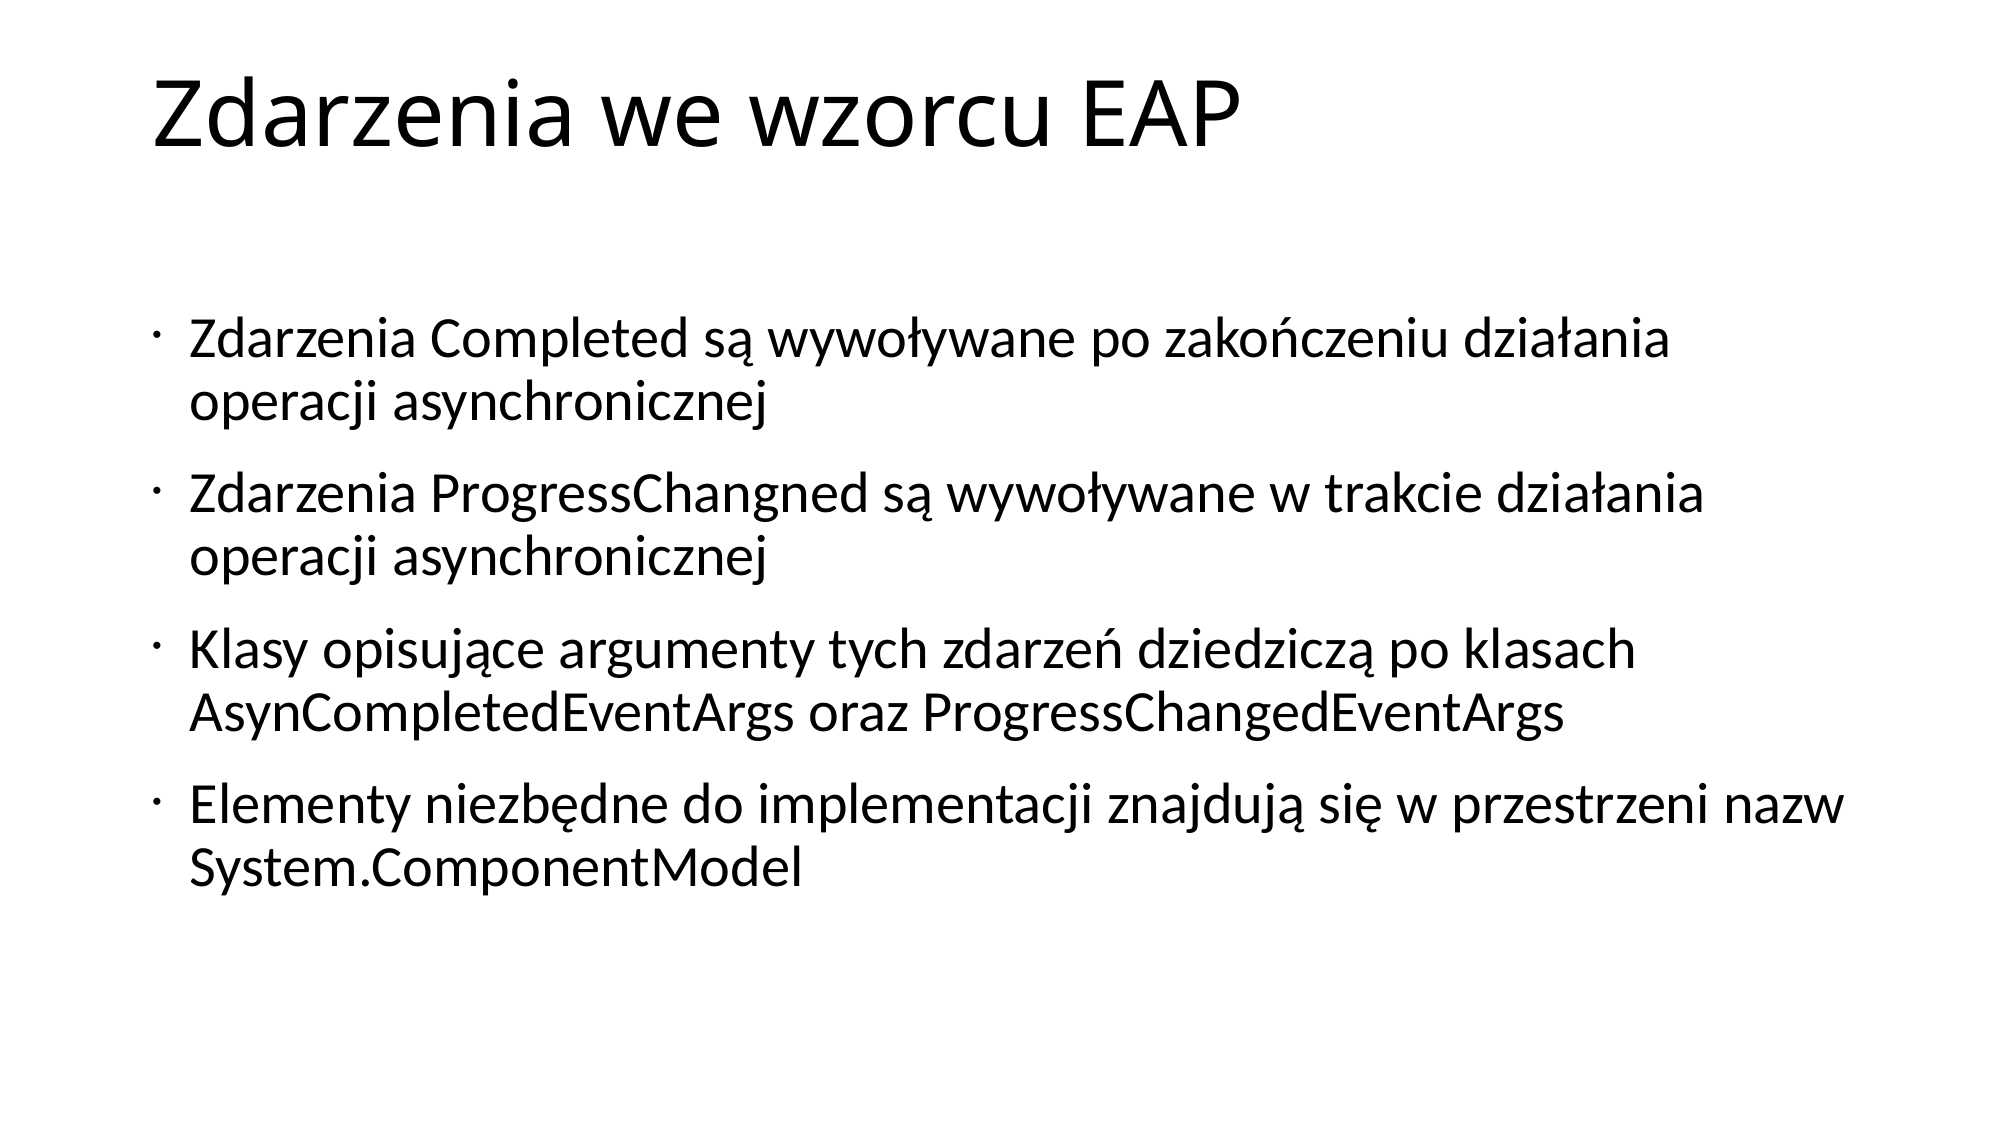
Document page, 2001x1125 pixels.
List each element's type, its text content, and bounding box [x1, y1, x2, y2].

list Zdarzenia Completed są wywoływane po zakończeniu działania operacji asynchronicznej Zdarzenia ProgressChangned są wywoływane w trakcie działania operacji asynchronicznej Klasy opisujące argumenty tych zdarzeń dziedziczą po klasach AsynCompletedEventArgs oraz ProgressChangedEventArgs Elementy niezbędne do implementacji znajdują się w przestrzeni nazw System.ComponentModel [137, 299, 1863, 1014]
title Zdarzenia we wzorcu EAP [137, 59, 1863, 278]
